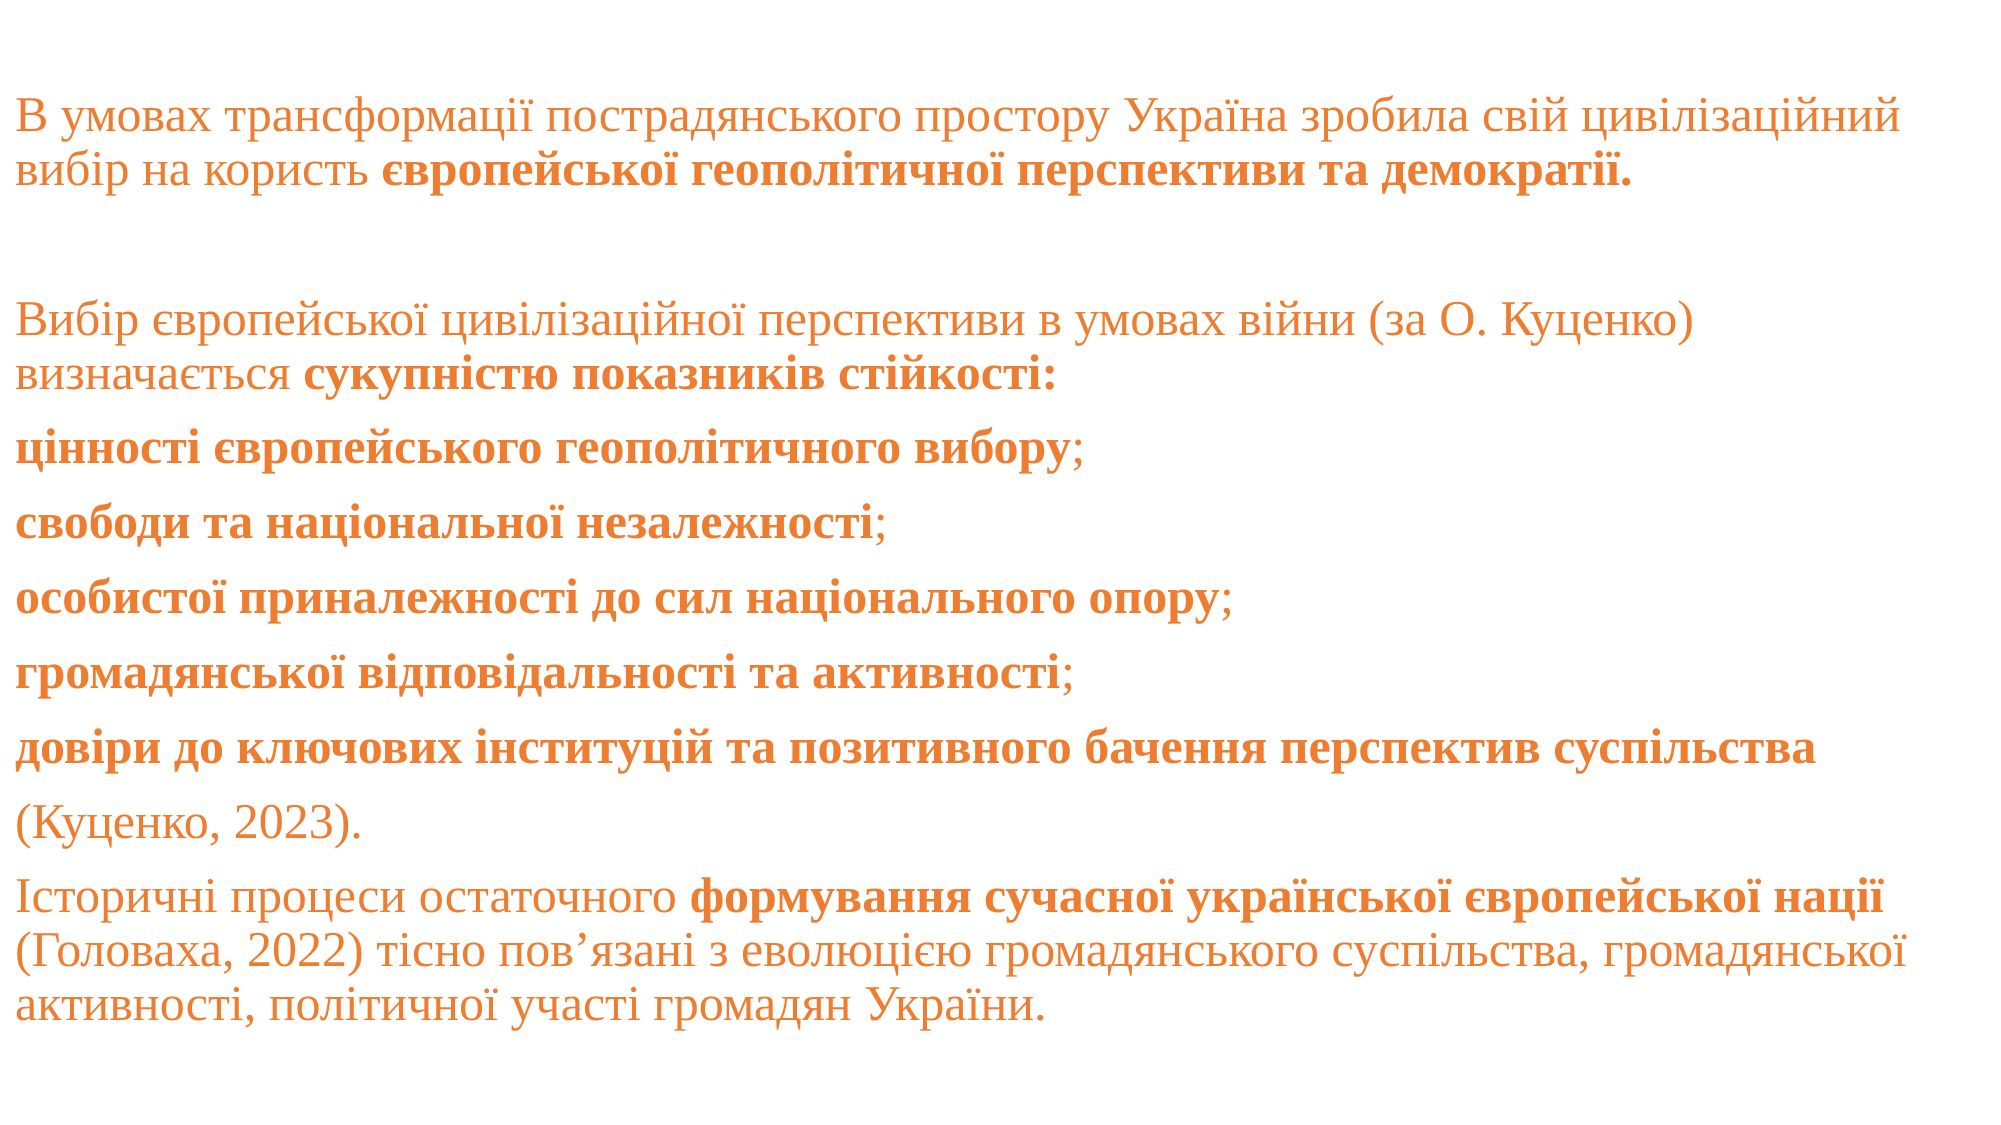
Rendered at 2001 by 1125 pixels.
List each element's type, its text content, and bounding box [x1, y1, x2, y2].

list В умовах трансформації пострадянського простору Україна зробила свій цивілізаційний вибір на користь європейської геополітичної перспективи та демократії. Вибір європейської цивілізаційної перспективи в умовах війни (за О. Куценко) визначається сукупністю показників стійкості: цінності європейського геополітичного вибору; свободи та національної незалежності; особистої приналежності до сил національного опору; громадянської відповідальності та активності; довіри до ключових інституцій та позитивного бачення перспектив суспільства (Куценко, 2023). Історичні процеси остаточного формування сучасної української європейської нації (Головаха, 2022) тісно пов’язані з еволюцією громадянського суспільства, громадянської активності, політичної участі громадян України. [0, 0, 1933, 1111]
